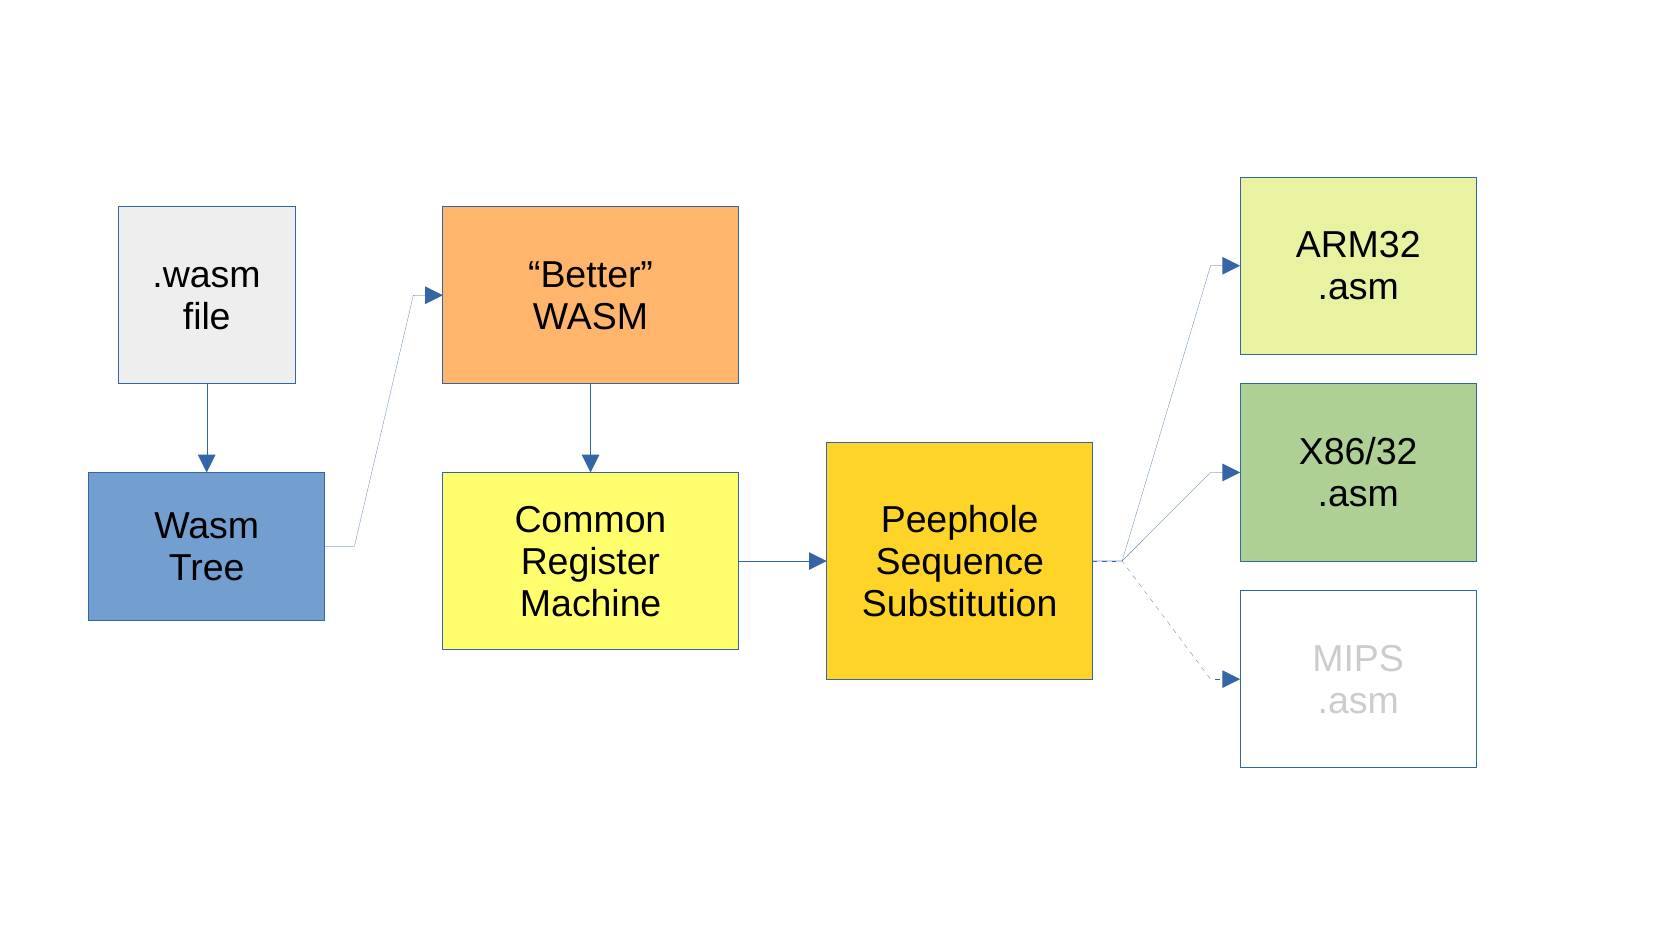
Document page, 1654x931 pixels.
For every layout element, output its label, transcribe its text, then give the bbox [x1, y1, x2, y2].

text_box Wasm Tree [88, 472, 325, 621]
text_box MIPS .asm [1240, 590, 1477, 768]
text_box ARM32 .asm [1240, 177, 1477, 355]
text_box “Better” WASM [442, 206, 739, 384]
text_box .wasm file [118, 206, 296, 384]
text_box Common Register Machine [442, 472, 739, 650]
text_box X86/32 .asm [1240, 383, 1477, 562]
text_box Peephole Sequence Substitution [826, 442, 1093, 680]
